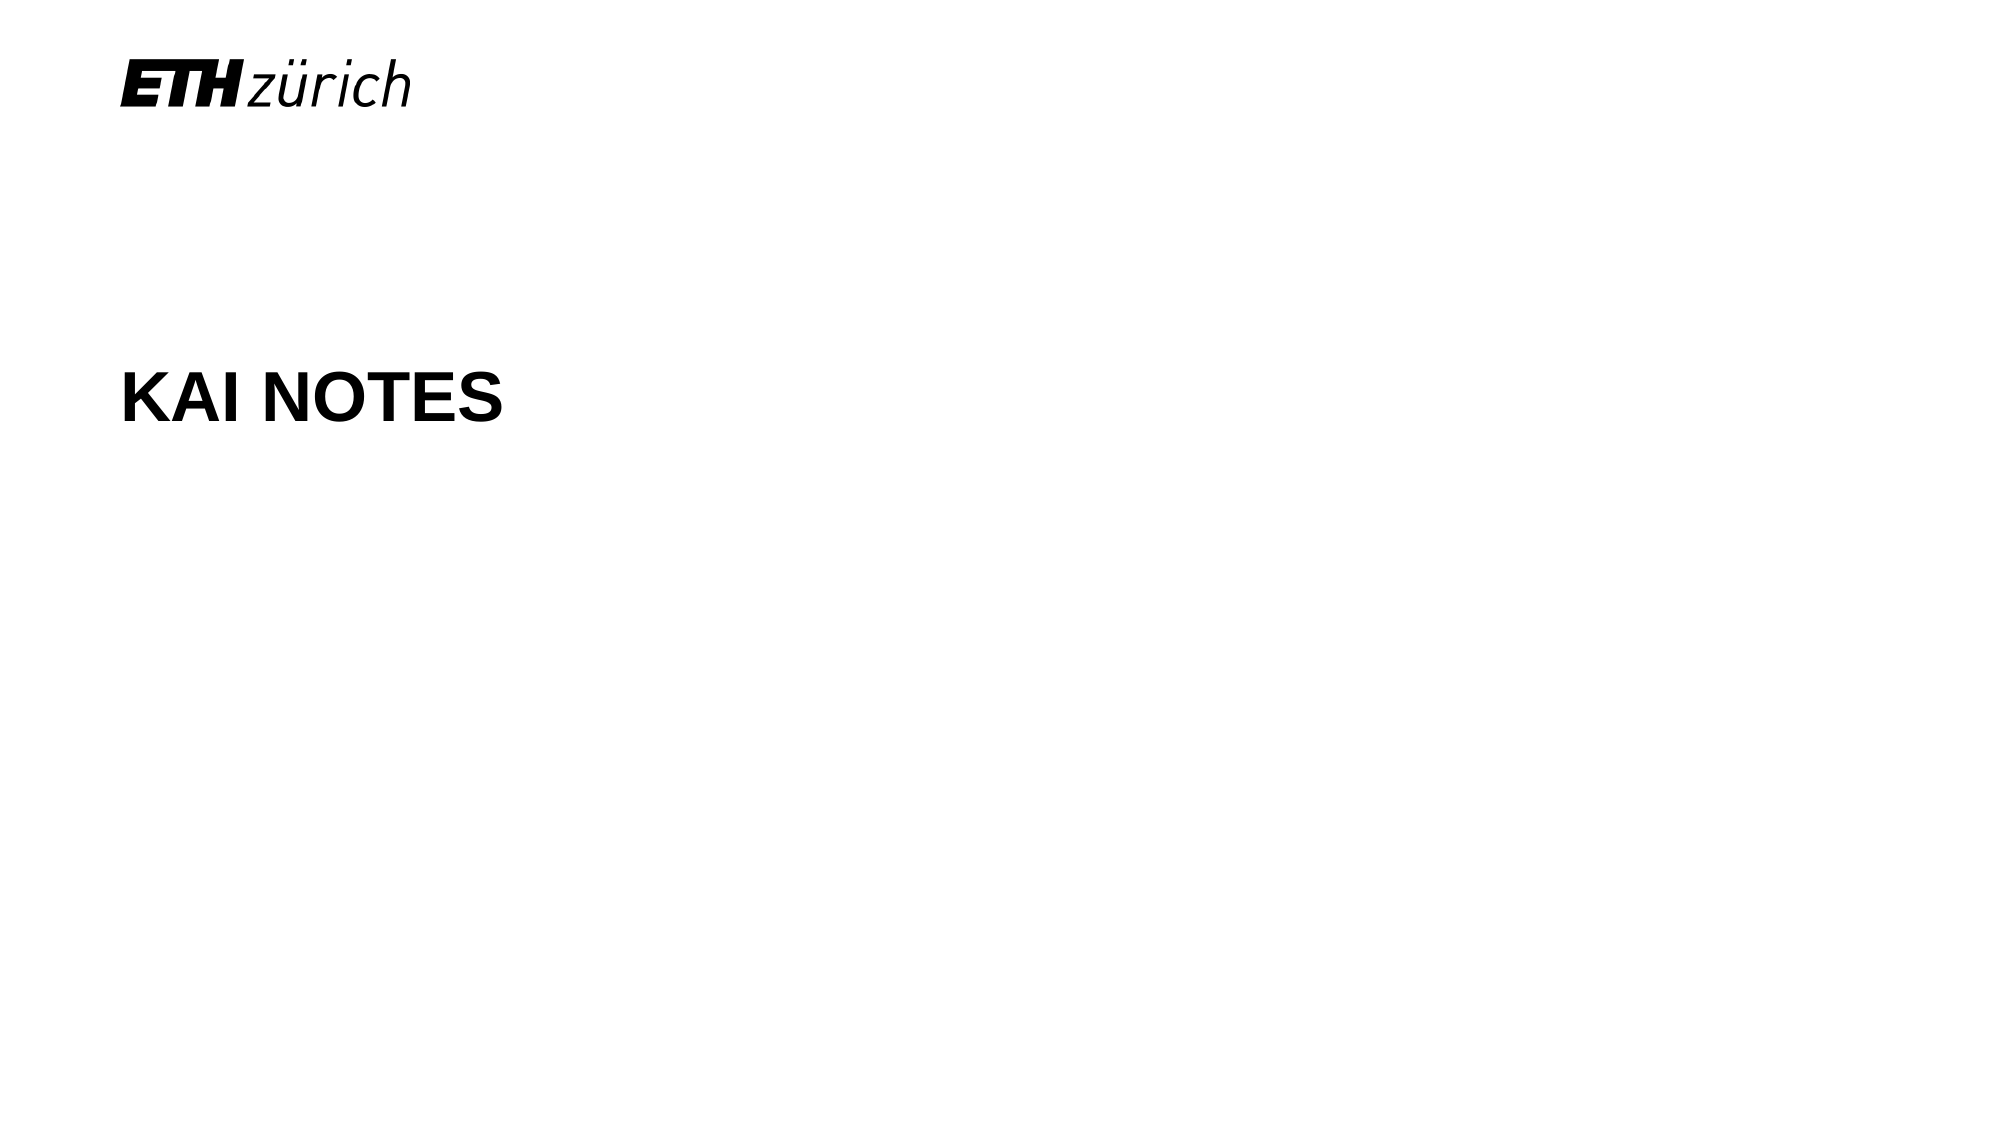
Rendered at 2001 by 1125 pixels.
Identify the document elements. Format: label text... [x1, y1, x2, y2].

list KAI NOTES [120, 350, 1880, 1000]
